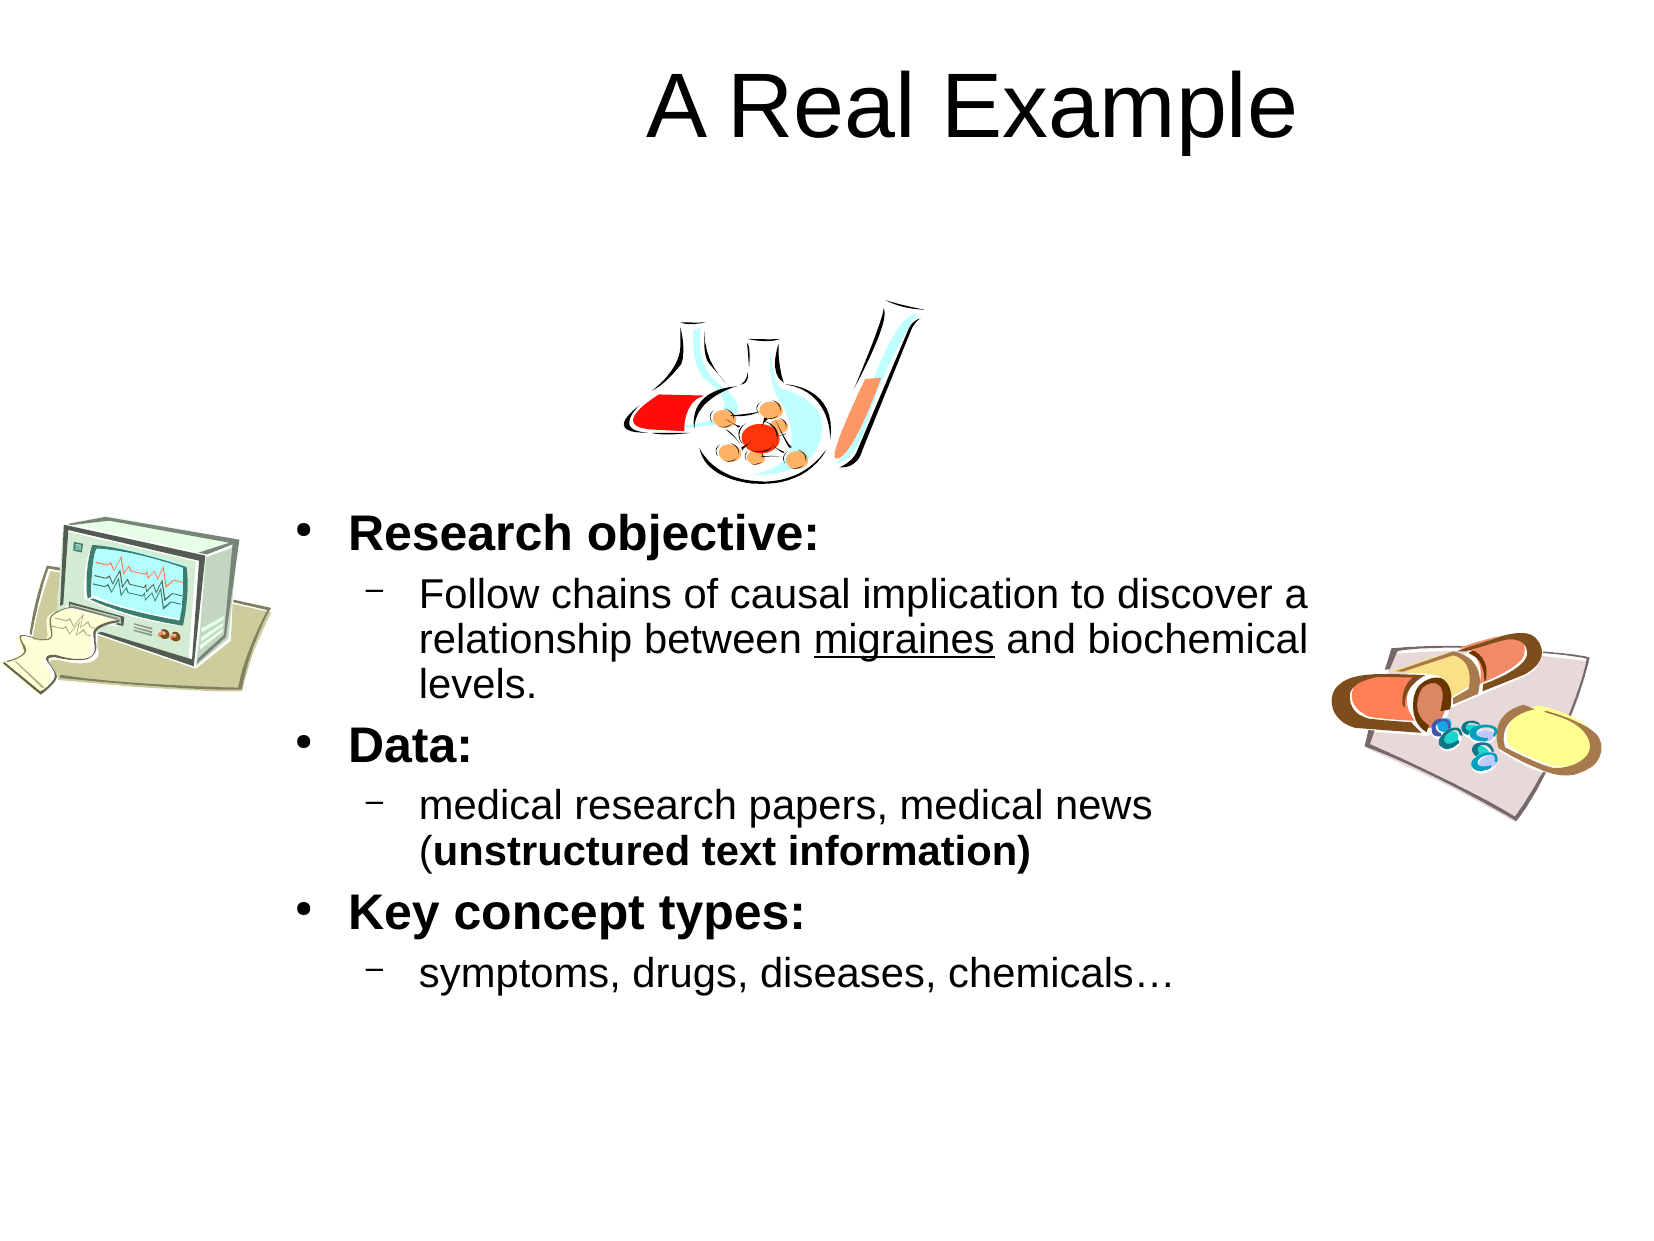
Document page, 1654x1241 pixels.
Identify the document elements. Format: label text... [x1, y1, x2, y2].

list Research objective: Follow chains of causal implication to discover a relationship between migraines and biochemical levels. Data: medical research papers, medical news (unstructured text information) Key concept types: symptoms, drugs, diseases, chemicals… [262, 500, 1421, 1059]
picture [1330, 630, 1606, 826]
picture [600, 300, 925, 509]
picture [0, 512, 276, 698]
title A Real Example [287, 37, 1625, 164]
